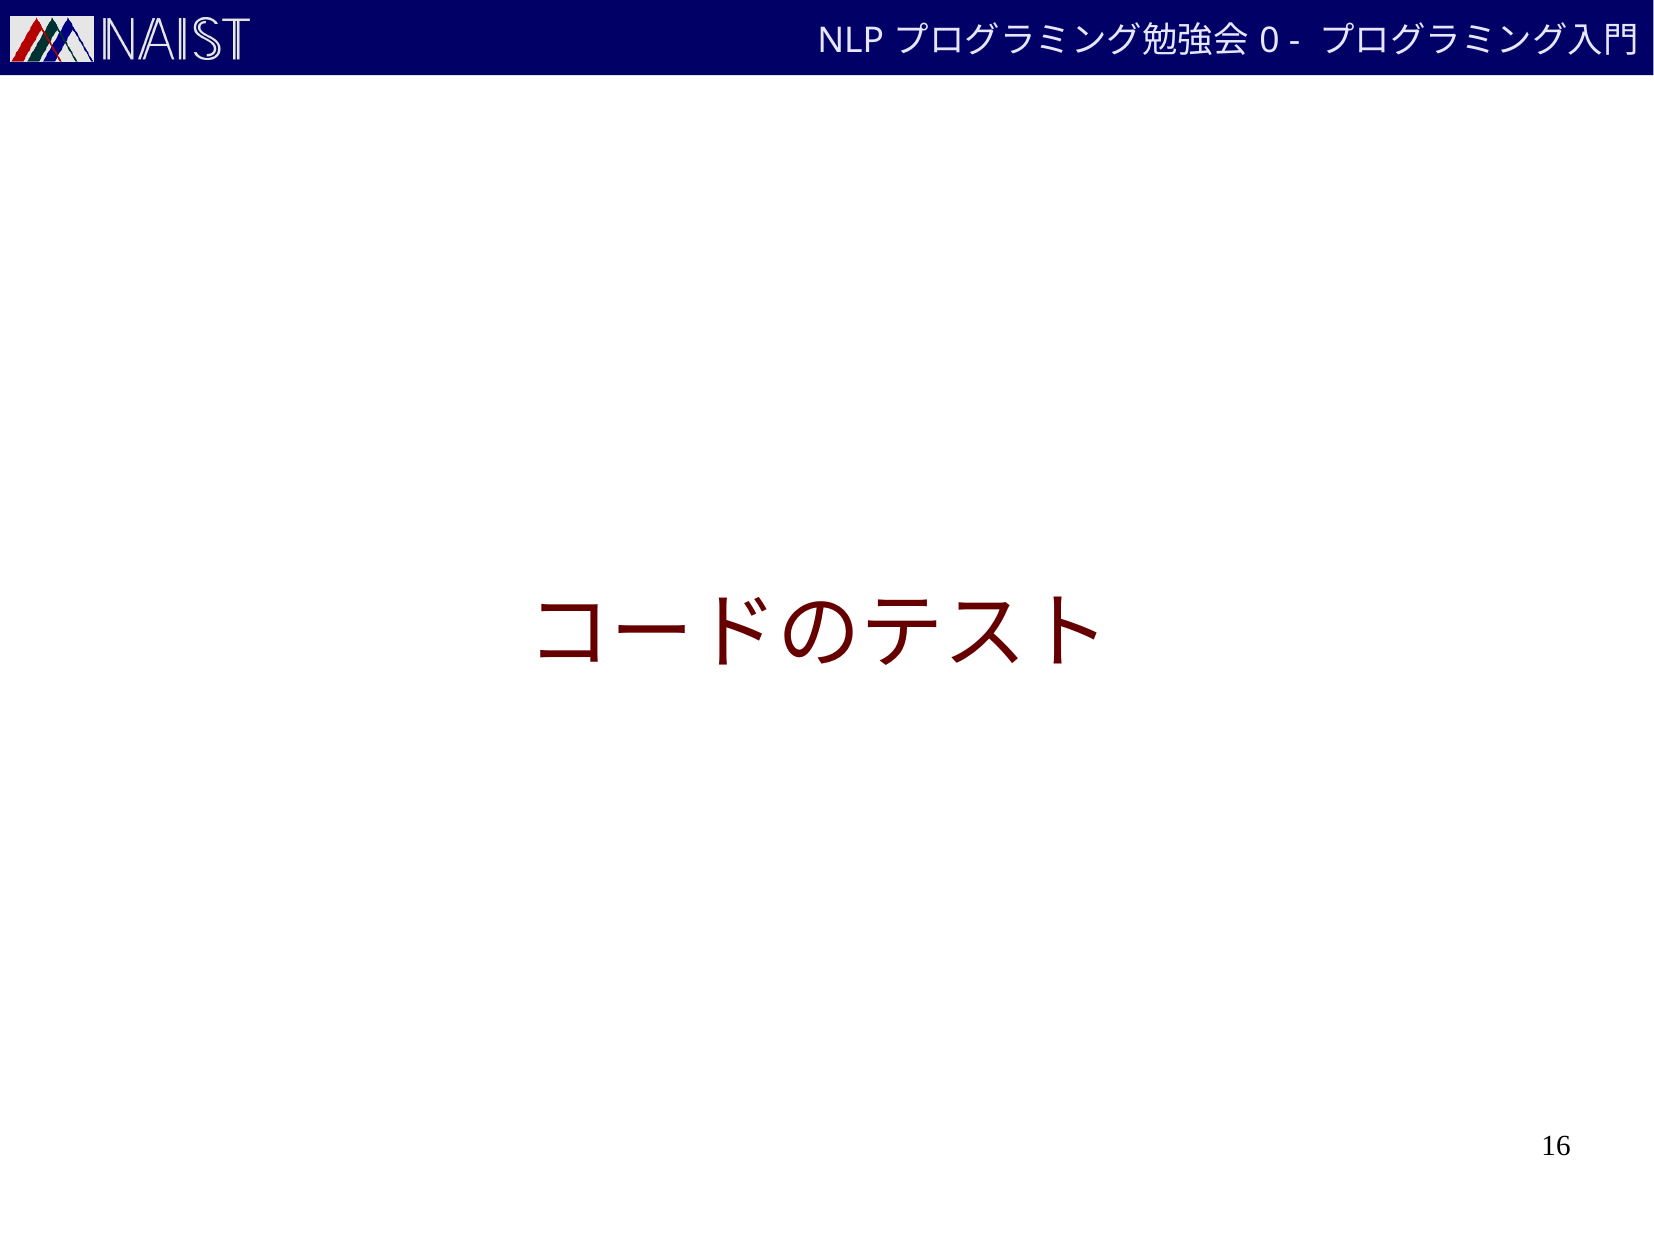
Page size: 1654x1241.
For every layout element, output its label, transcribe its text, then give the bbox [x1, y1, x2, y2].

title コードのテスト [75, 529, 1564, 722]
picture [102, 17, 251, 60]
picture [10, 16, 94, 62]
